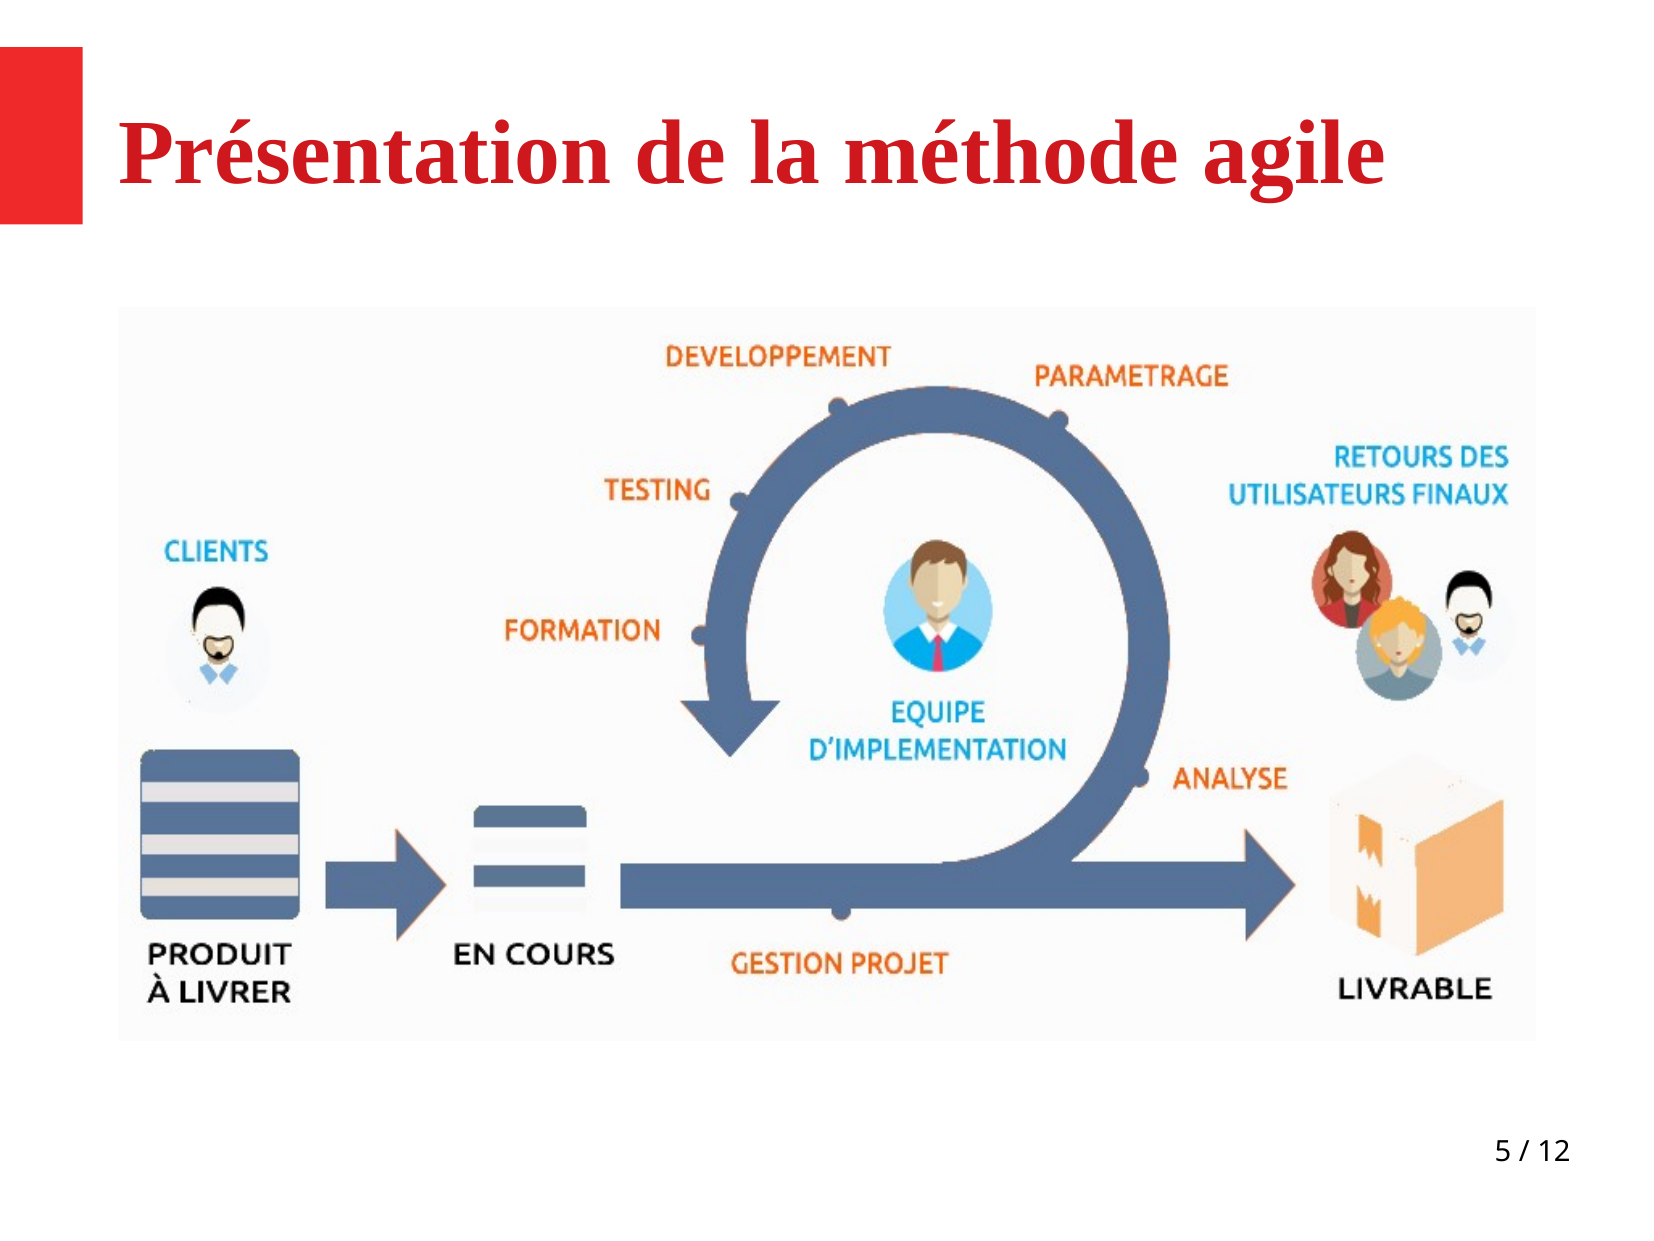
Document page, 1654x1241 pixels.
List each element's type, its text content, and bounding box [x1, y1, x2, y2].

picture [118, 307, 1536, 1041]
title Présentation de la méthode agile [118, 49, 1571, 257]
